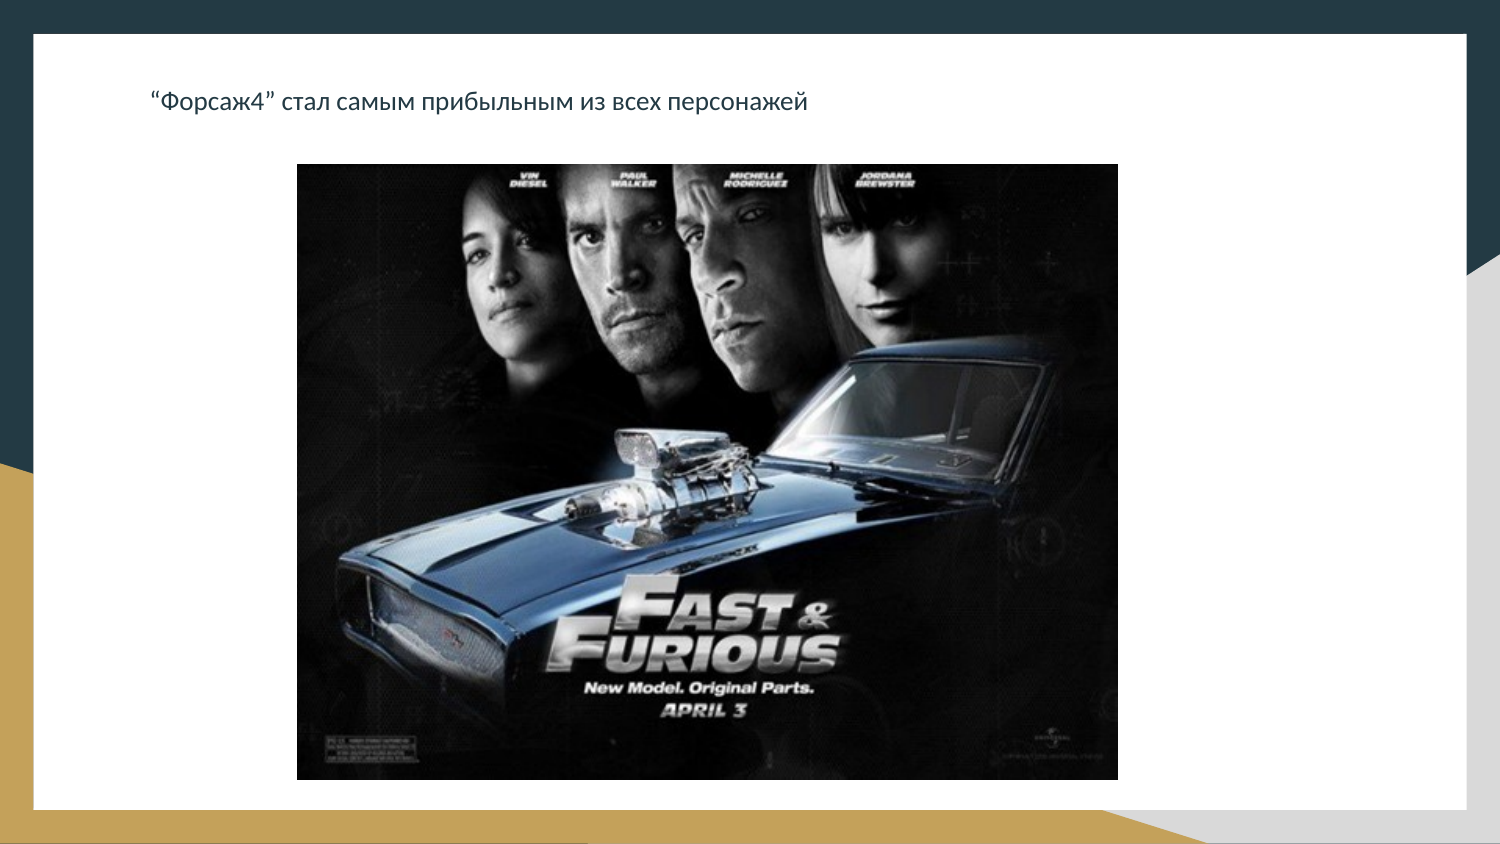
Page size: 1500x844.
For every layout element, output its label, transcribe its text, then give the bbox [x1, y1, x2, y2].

list “Форсаж4” стал самым прибыльным из всех персонажей [134, 71, 1366, 729]
picture [297, 164, 1118, 780]
title [221, 0, 1453, 117]
